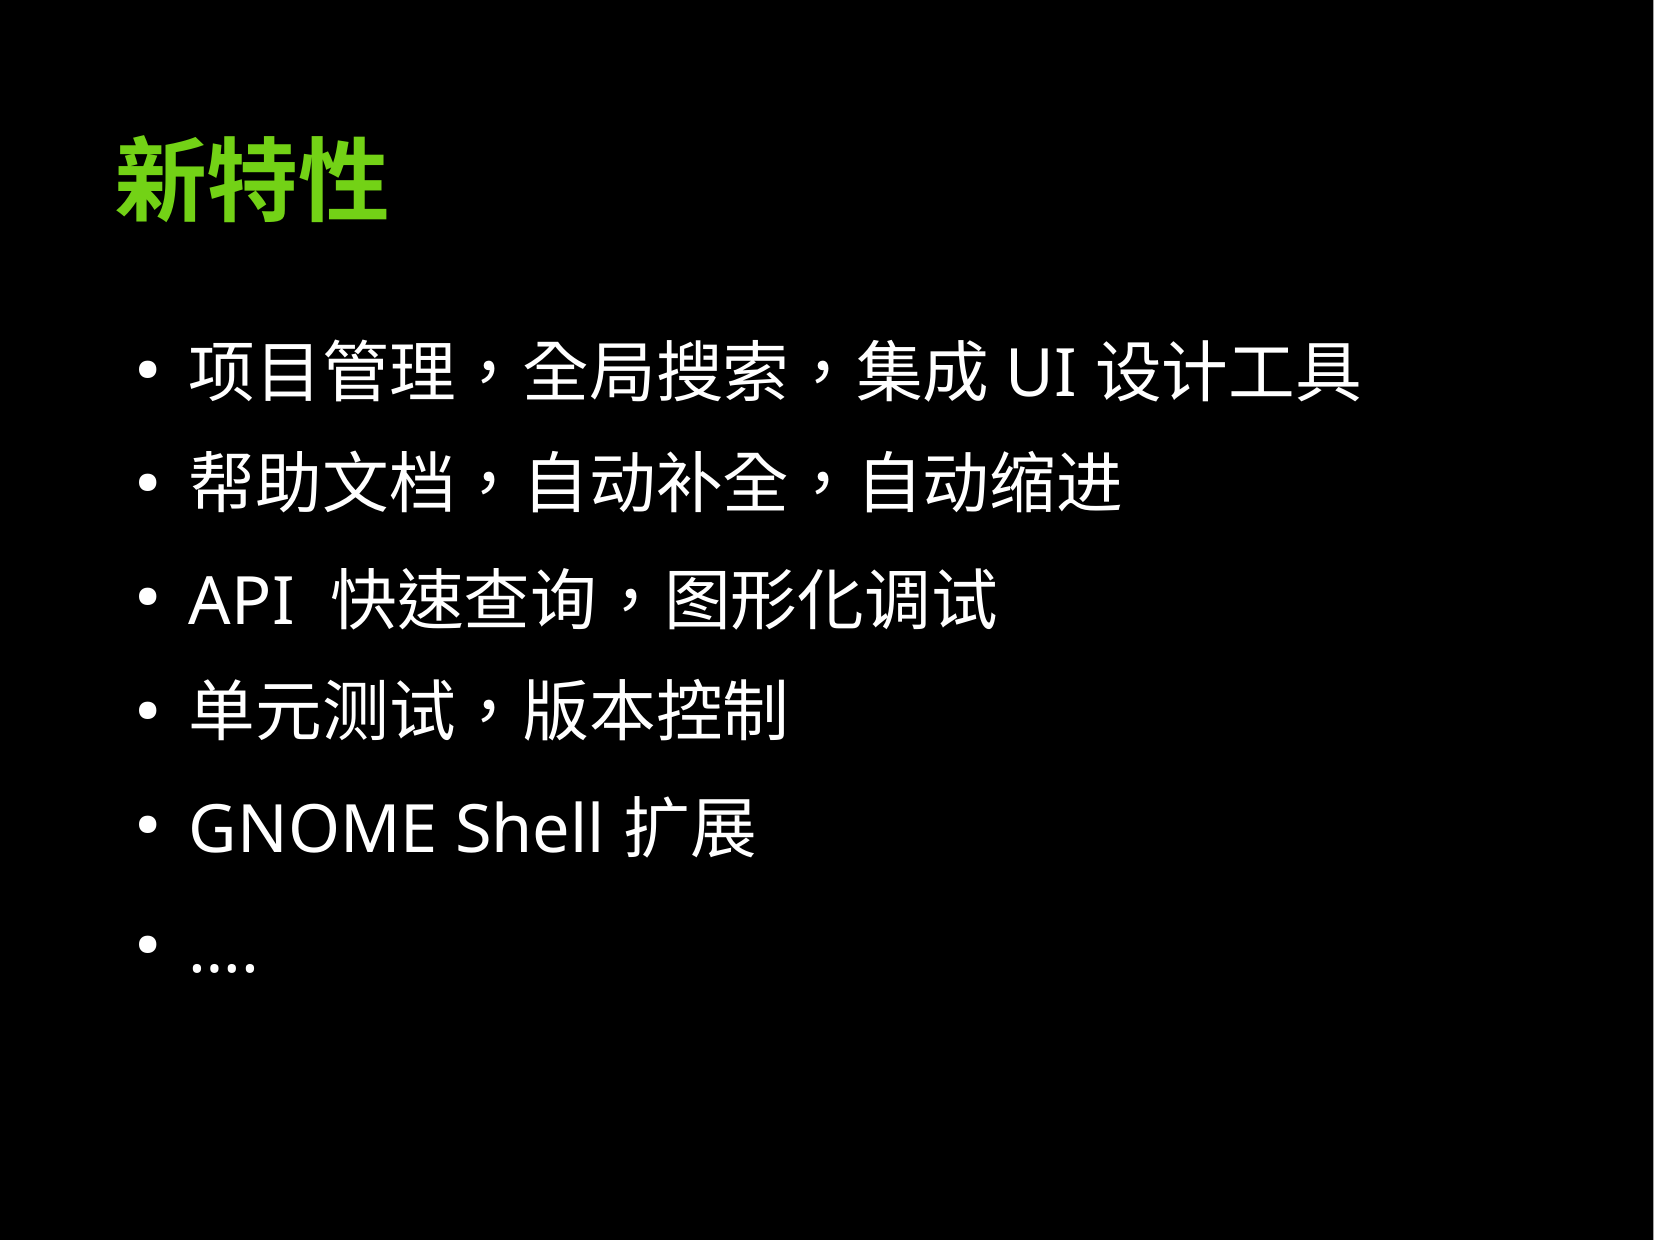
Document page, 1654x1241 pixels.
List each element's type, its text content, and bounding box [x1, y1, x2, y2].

title 新特性 [115, 78, 1539, 287]
list 项目管理，全局搜索，集成UI设计工具 帮助文档，自动补全，自动缩进 API 快速查询，图形化调试 单元测试，版本控制 GNOME Shell扩展 …. [118, 325, 1536, 1045]
